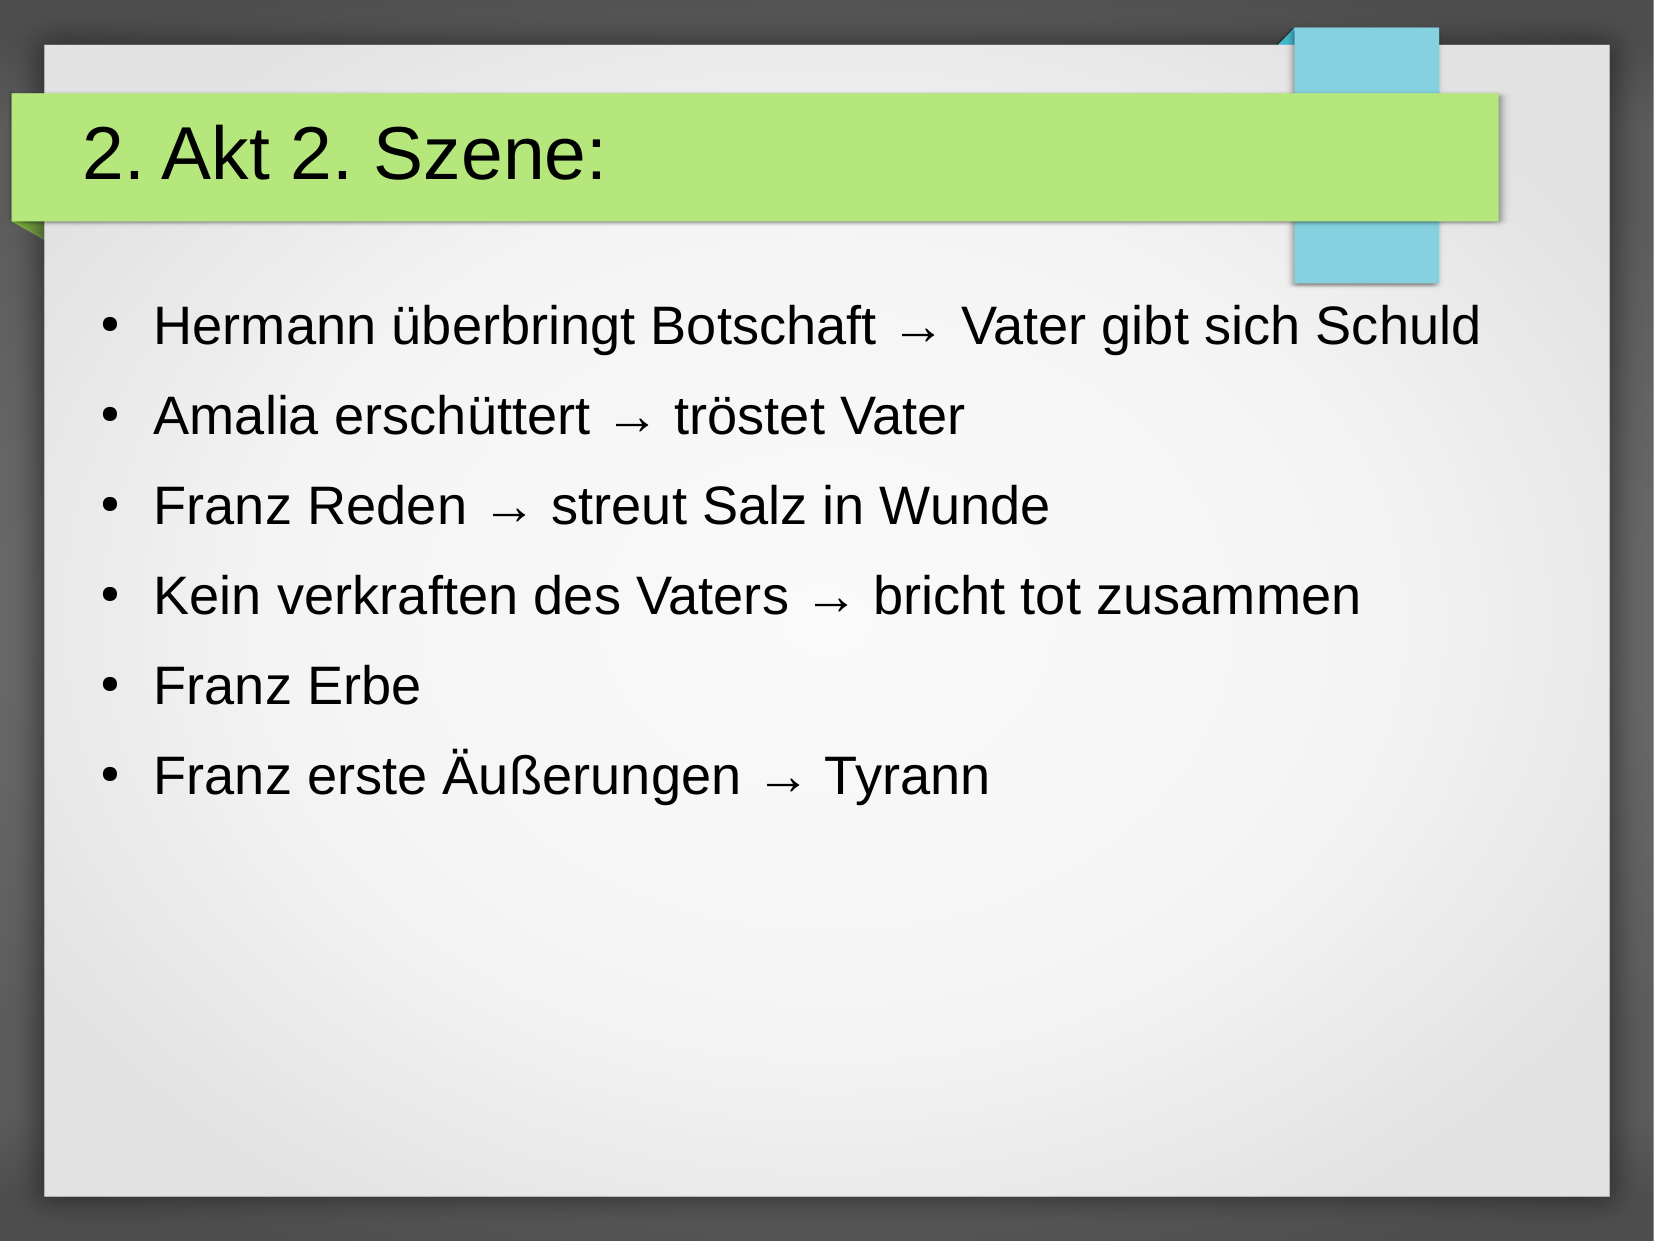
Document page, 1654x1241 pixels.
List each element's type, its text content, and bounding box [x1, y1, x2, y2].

title 2. Akt 2. Szene: [82, 94, 1264, 213]
list Hermann überbringt Botschaft → Vater gibt sich Schuld Amalia erschüttert → tröstet Vater Franz Reden → streut Salz in Wunde Kein verkraften des Vaters → bricht tot zusammen Franz Erbe Franz erste Äußerungen → Tyrann [82, 295, 1571, 1015]
picture [0, 0, 1654, 1241]
